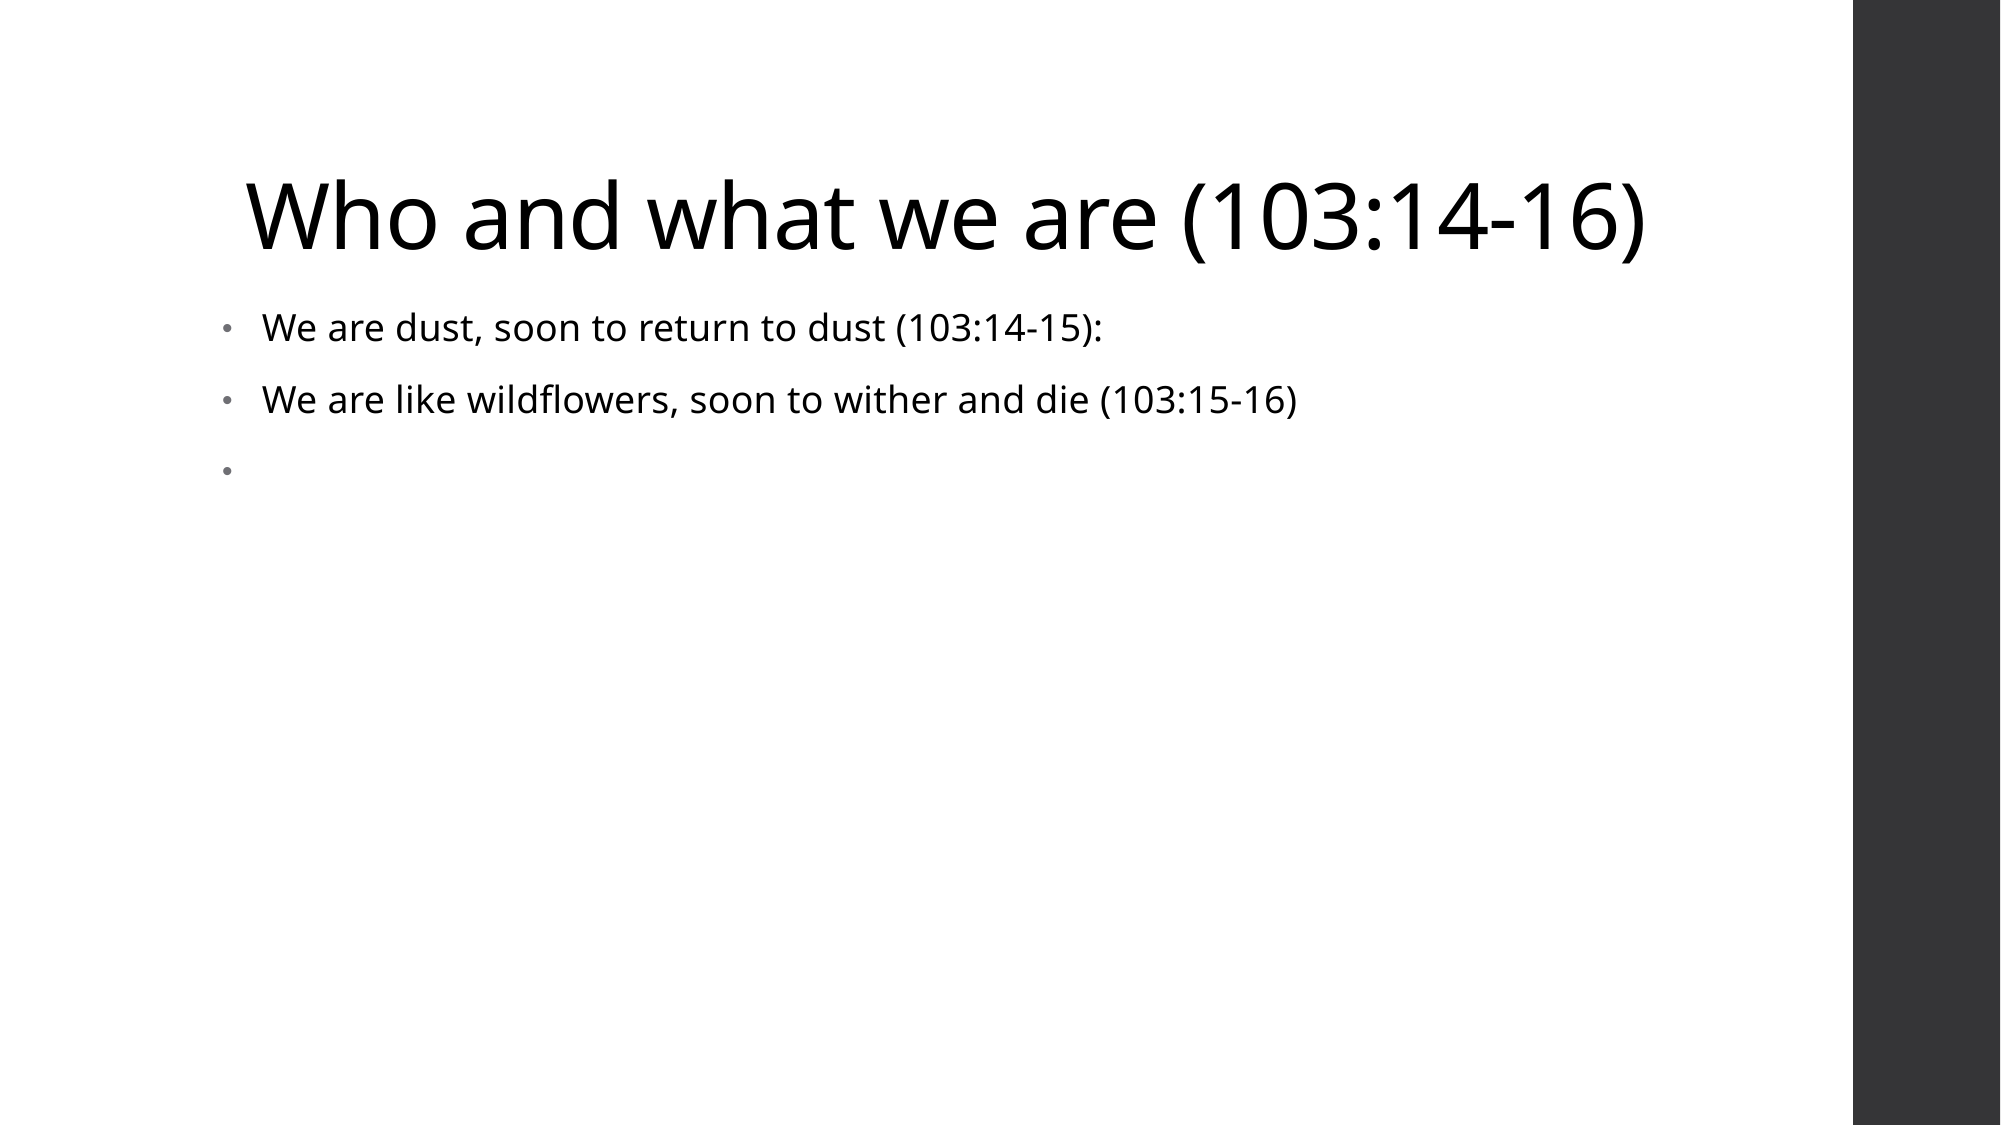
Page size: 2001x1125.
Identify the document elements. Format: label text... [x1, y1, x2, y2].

list We are dust, soon to return to dust (103:14-15): We are like wildflowers, soon to wither and die (103:15-16) [206, 299, 1617, 1014]
title Who and what we are (103:14-16) [206, 60, 1797, 278]
